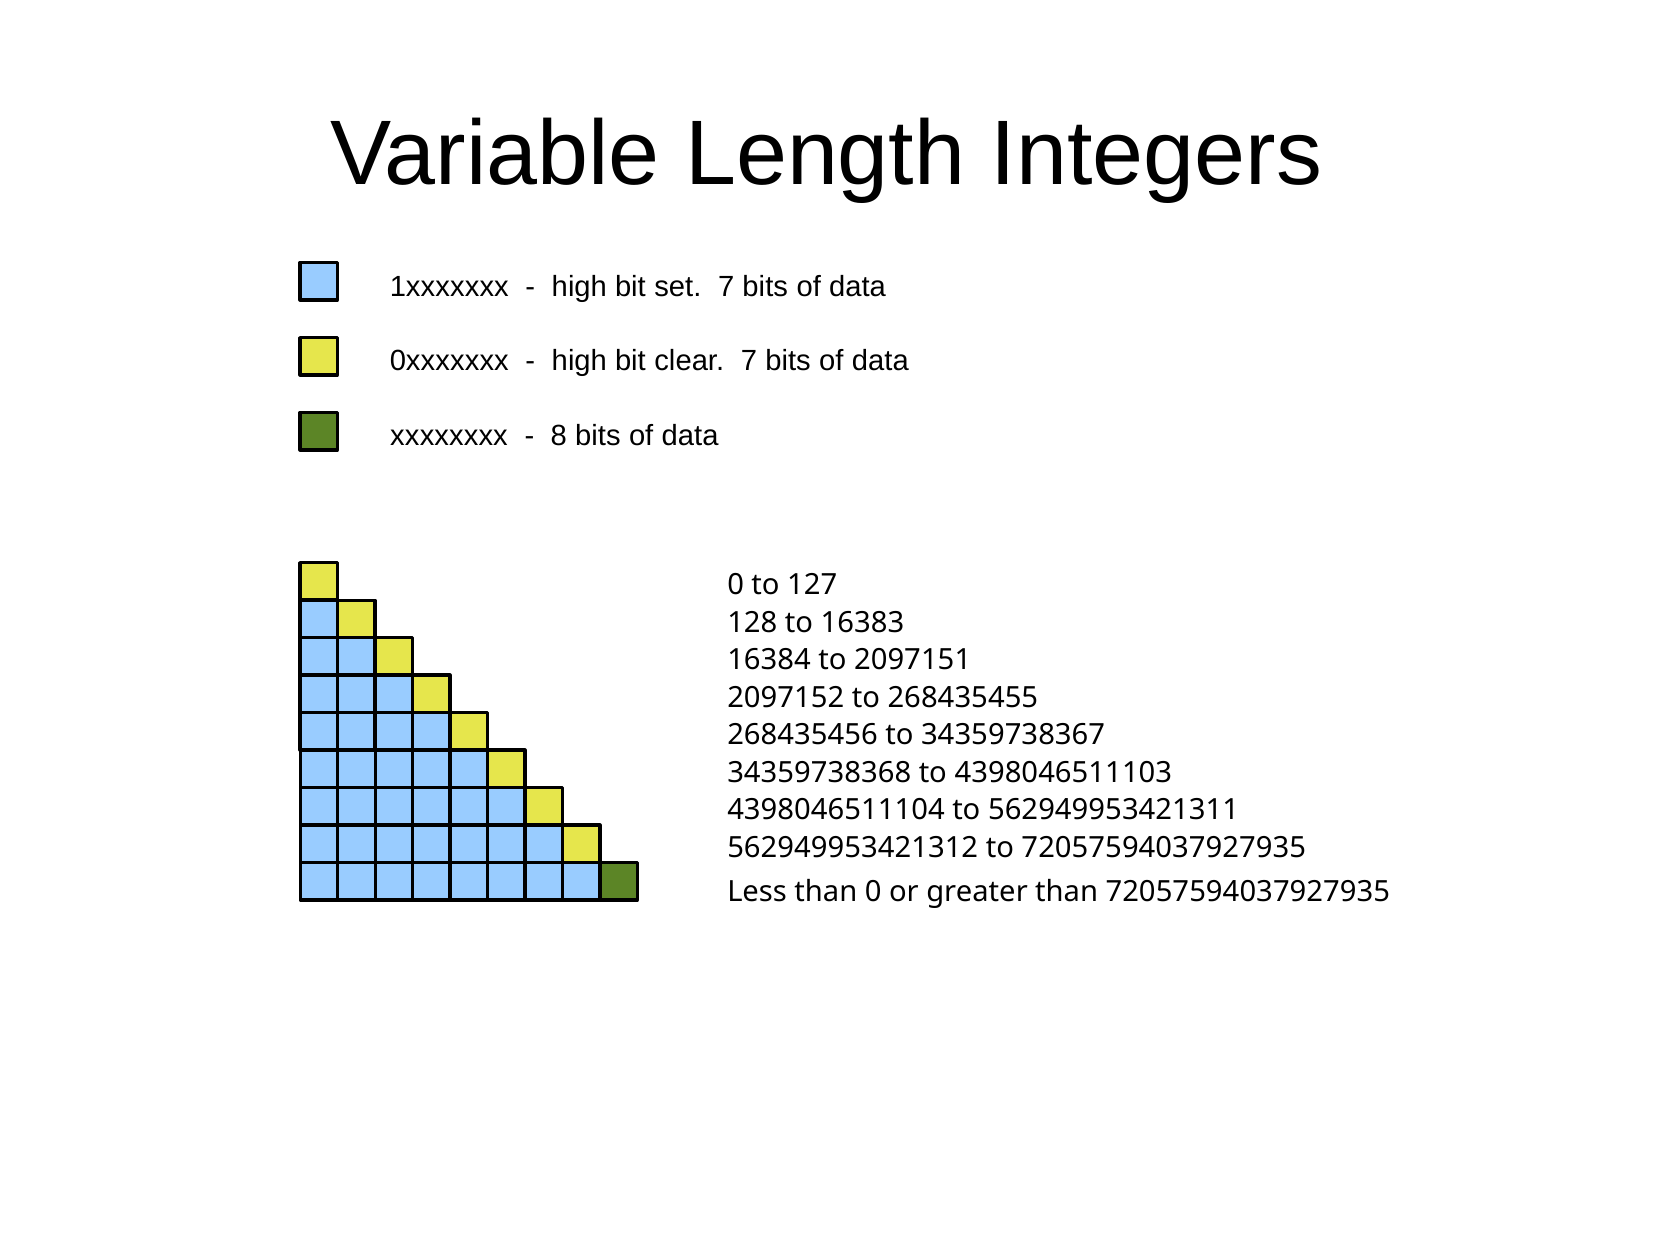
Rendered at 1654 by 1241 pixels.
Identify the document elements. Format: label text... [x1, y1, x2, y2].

text_box [300, 562, 638, 901]
text_box 16384 to 2097151 [712, 631, 1013, 681]
text_box [300, 337, 338, 376]
text_box xxxxxxxx - 8 bits of data [375, 411, 734, 459]
text_box [300, 262, 338, 301]
text_box 4398046511104 to 562949953421311 [712, 781, 1309, 831]
text_box 268435456 to 34359738367 [712, 706, 1161, 756]
text_box 34359738368 to 4398046511103 [712, 743, 1235, 781]
text_box 2097152 to 268435455 [712, 668, 1087, 706]
text_box 1xxxxxxx - high bit set. 7 bits of data [375, 262, 902, 311]
text_box [300, 412, 338, 451]
text_box 0 to 127 [712, 556, 865, 606]
text_box Less than 0 or greater than 72057594037927935 [712, 862, 1465, 912]
text_box 128 to 16383 [712, 593, 939, 631]
text_box 0xxxxxxx - high bit clear. 7 bits of data [375, 336, 925, 384]
title Variable Length Integers [82, 49, 1571, 257]
text_box 562949953421312 to 72057594037927935 [712, 818, 1383, 862]
